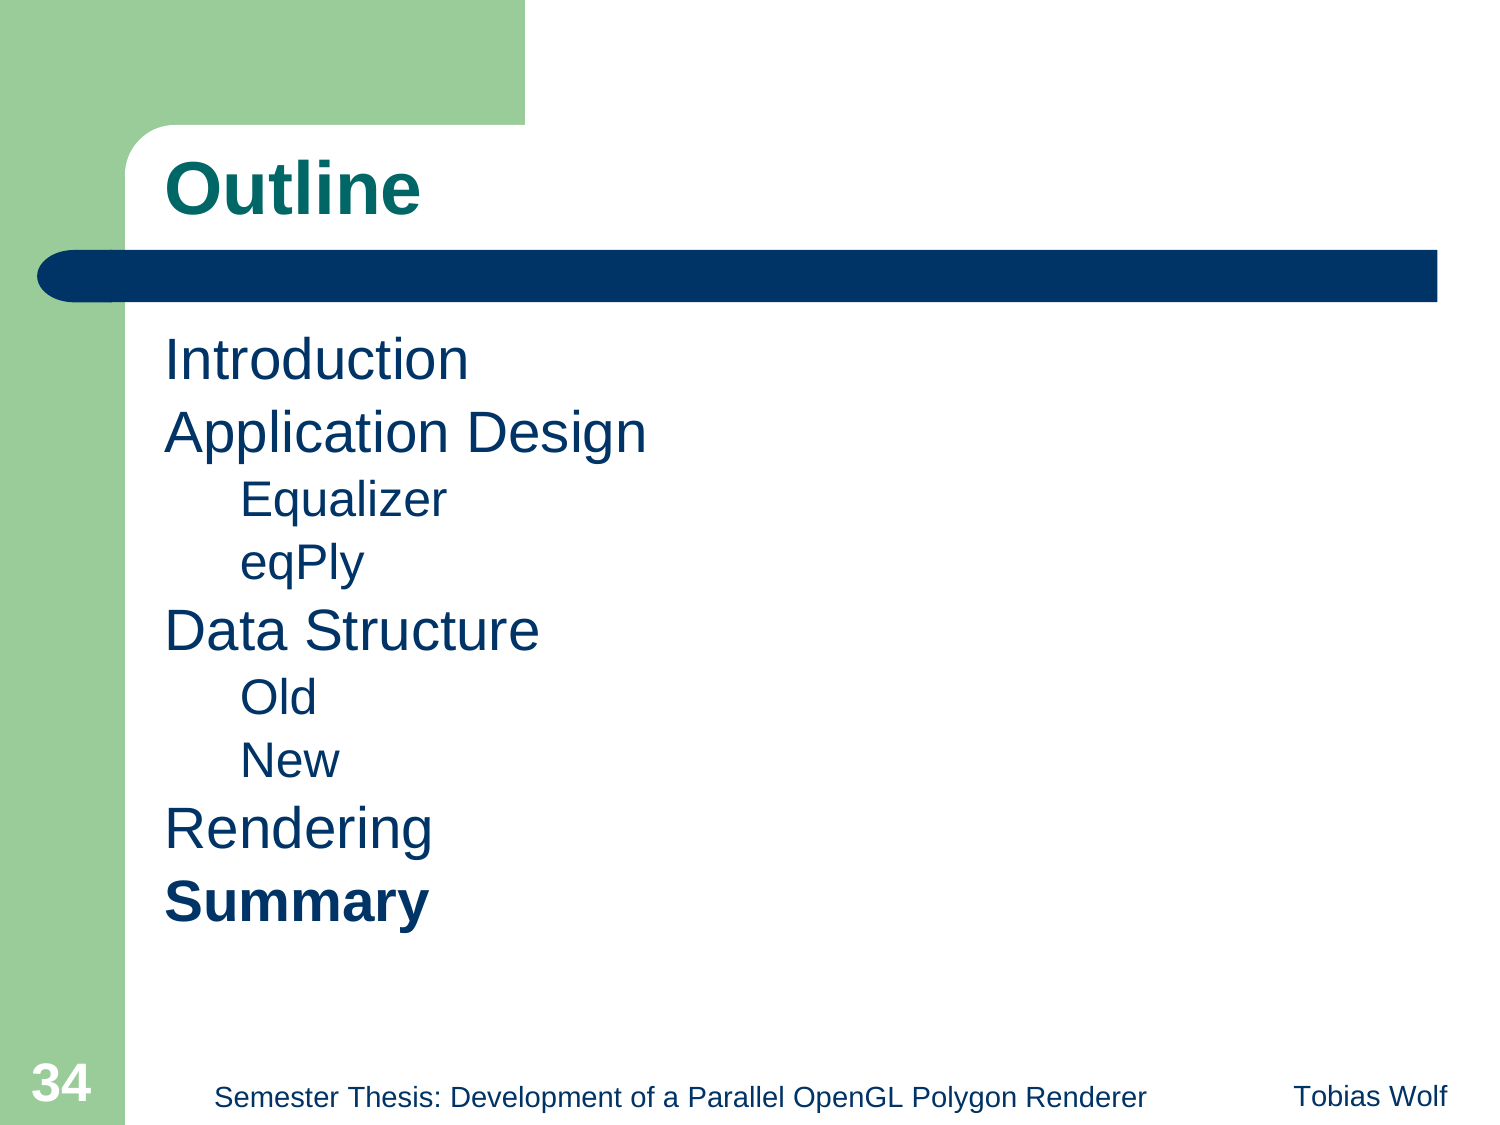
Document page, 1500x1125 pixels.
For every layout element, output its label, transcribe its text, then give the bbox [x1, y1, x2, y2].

title Outline [149, 124, 1463, 238]
list Introduction Application Design Equalizer eqPly Data Structure Old New Rendering Summary [149, 324, 1463, 1001]
